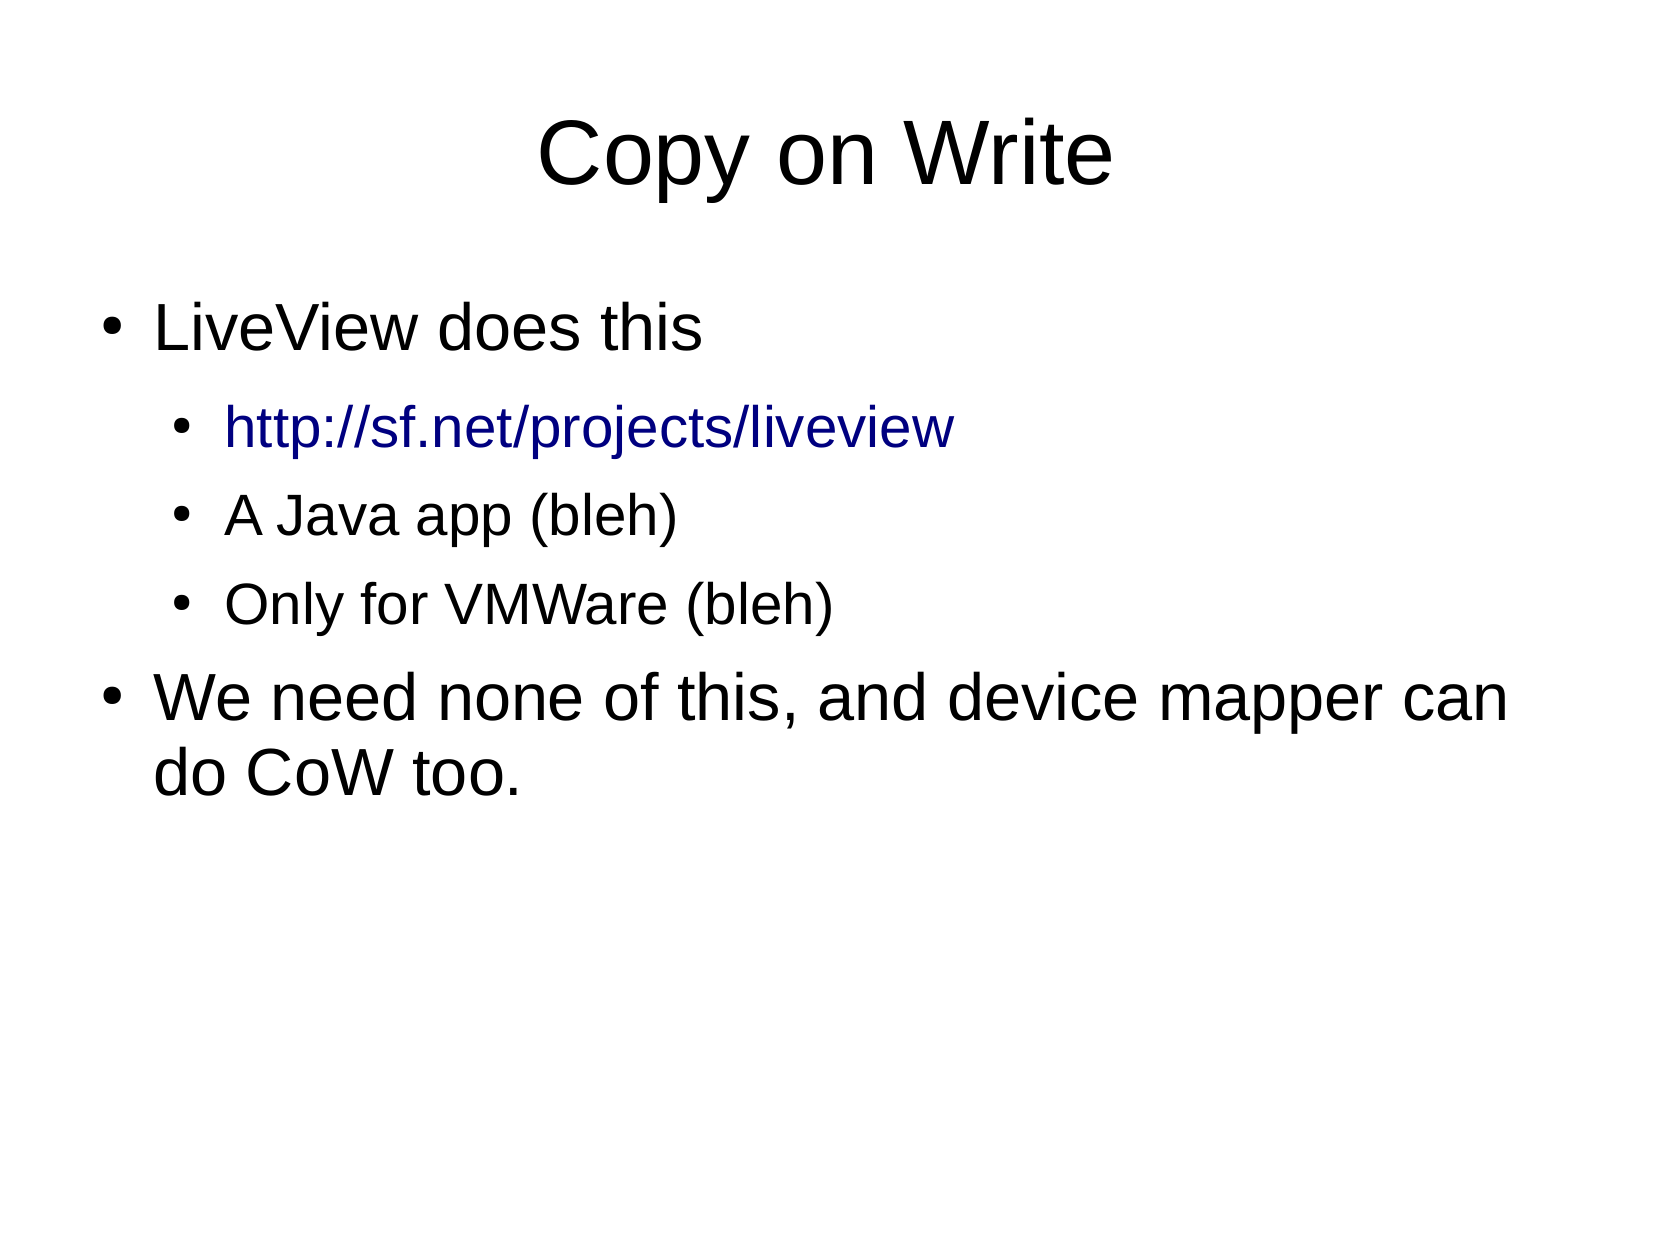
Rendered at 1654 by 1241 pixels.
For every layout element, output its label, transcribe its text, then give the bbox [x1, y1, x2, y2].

list LiveView does this http://sf.net/projects/liveview A Java app (bleh) Only for VMWare (bleh) We need none of this, and device mapper can do CoW too. [82, 290, 1571, 1109]
title Copy on Write [82, 56, 1571, 250]
